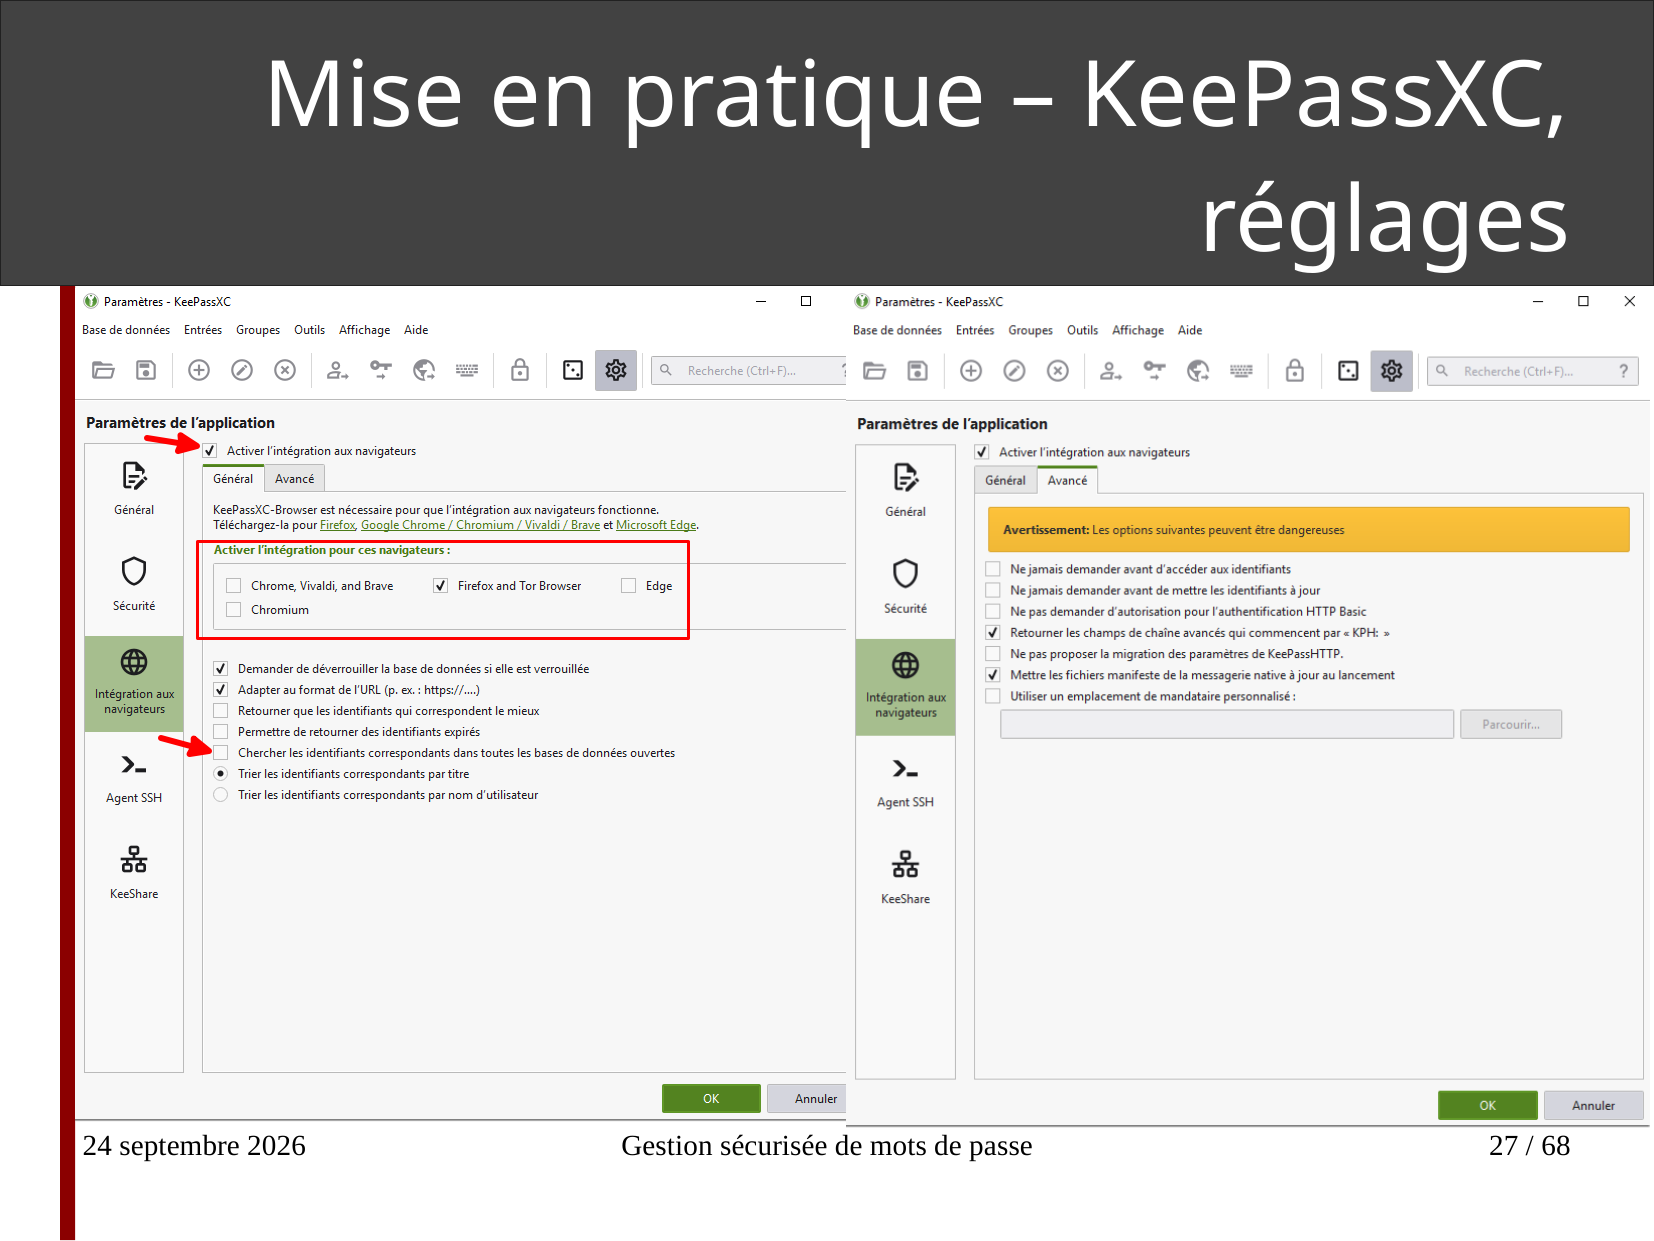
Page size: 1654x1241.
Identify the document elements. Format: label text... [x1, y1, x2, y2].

picture [75, 288, 1650, 1126]
title Mise en pratique – KeePassXC, réglages [82, 27, 1571, 279]
